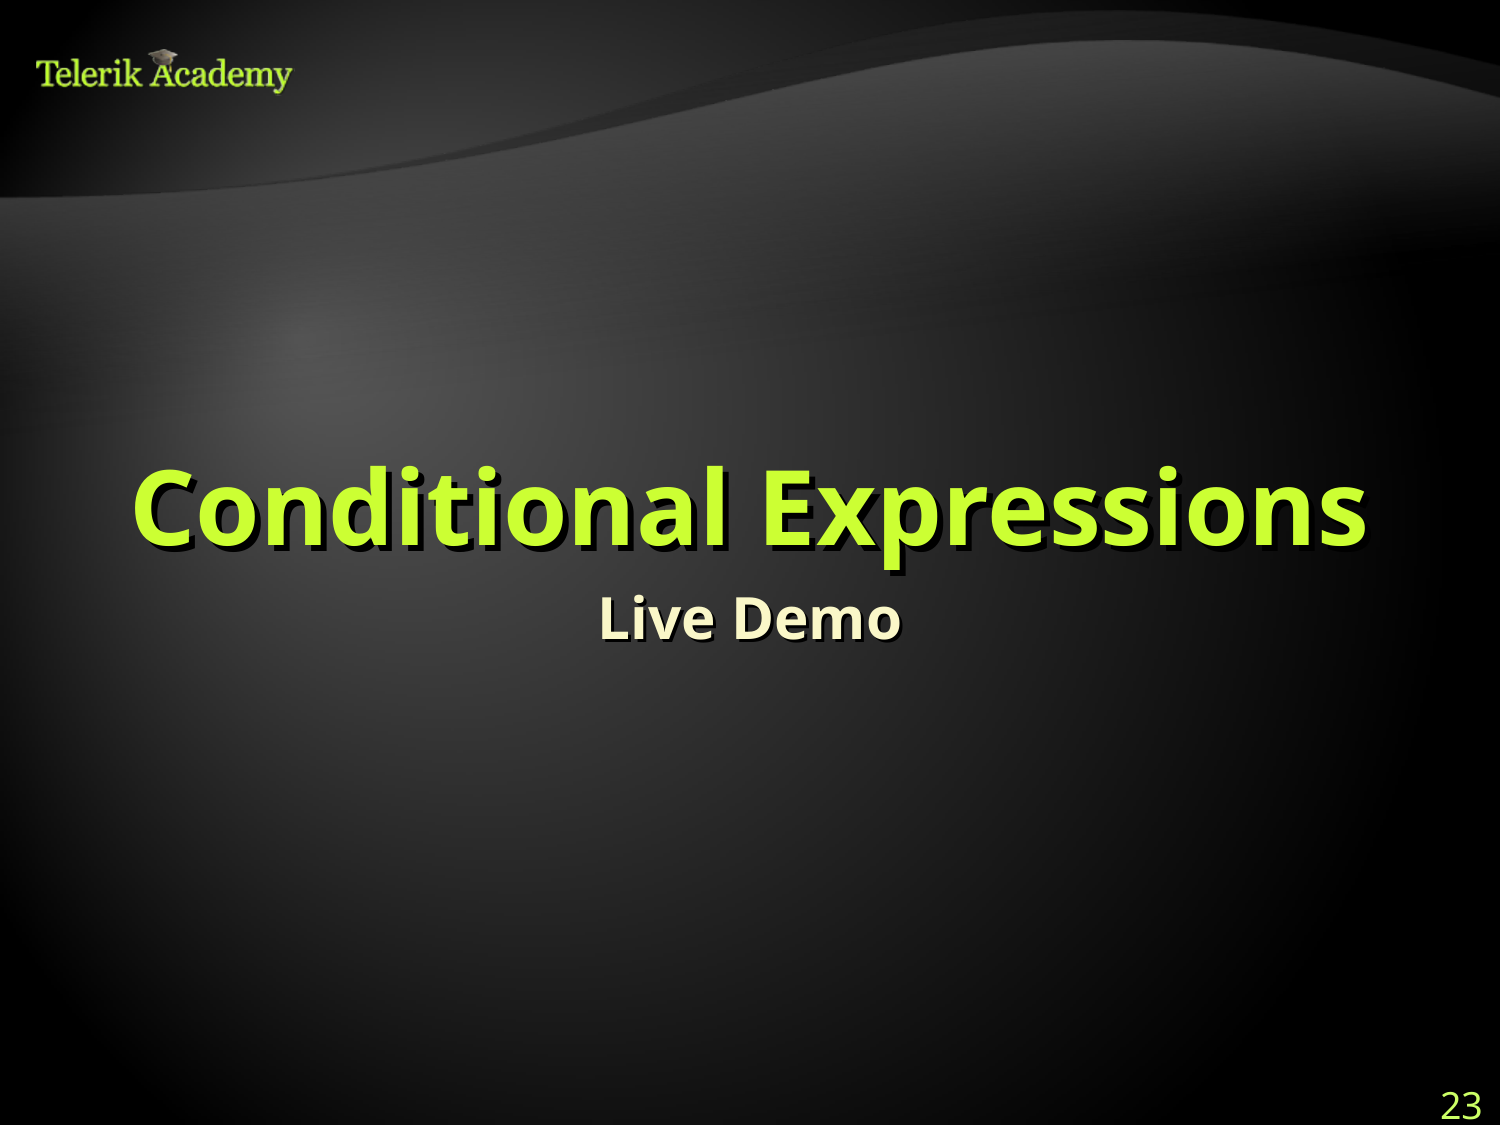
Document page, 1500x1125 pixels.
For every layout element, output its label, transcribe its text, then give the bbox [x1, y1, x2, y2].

text_box 23 [1425, 1074, 1500, 1113]
subtitle Live Demo [99, 569, 1400, 663]
title Conditional Expressions [99, 450, 1400, 563]
